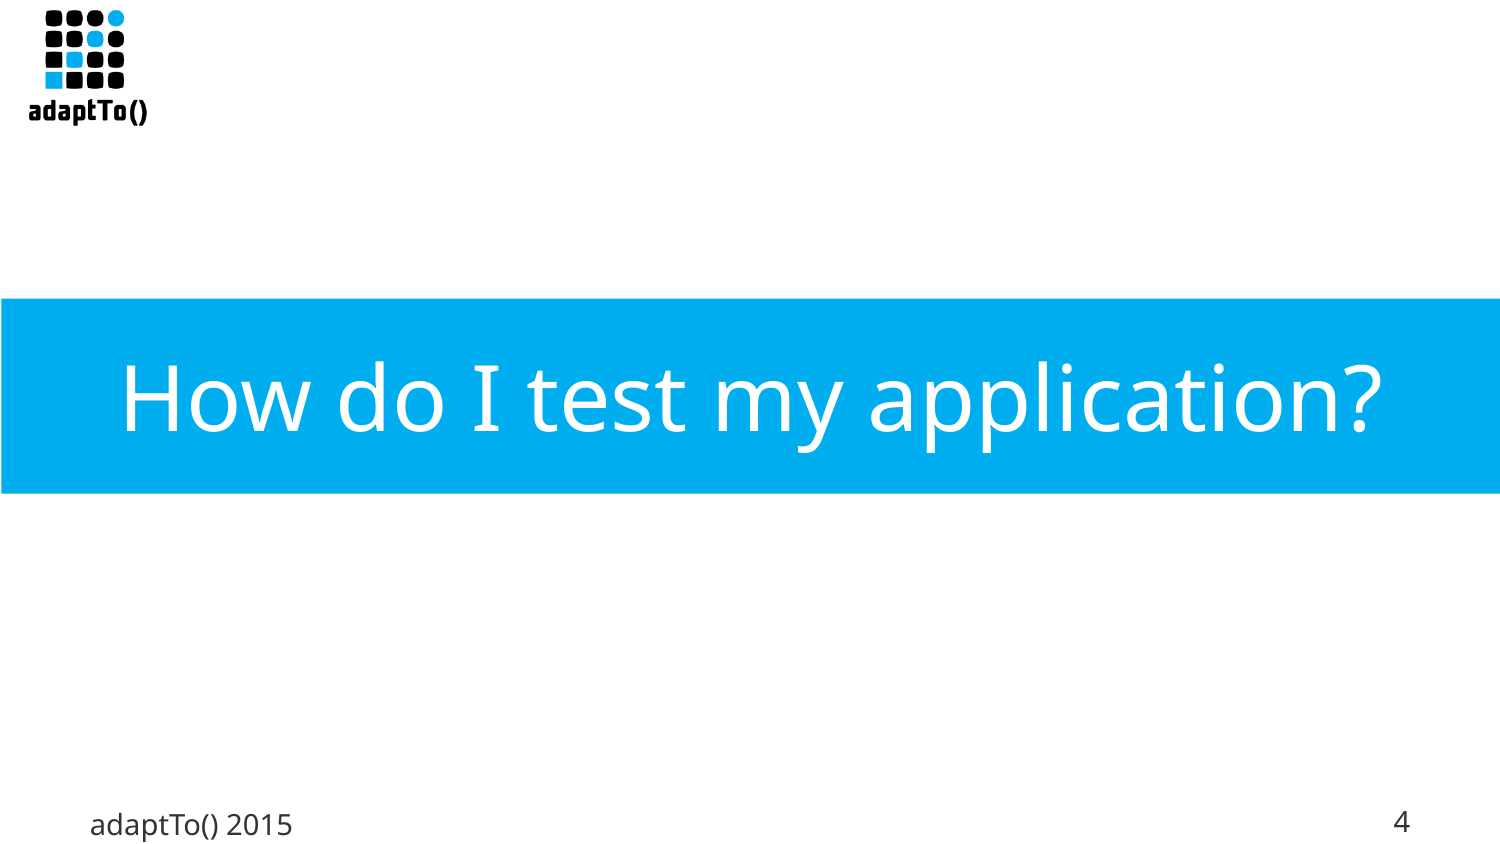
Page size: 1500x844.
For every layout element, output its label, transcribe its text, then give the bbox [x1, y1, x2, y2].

title How do I test my application? [1, 298, 1500, 494]
picture [27, 6, 148, 127]
